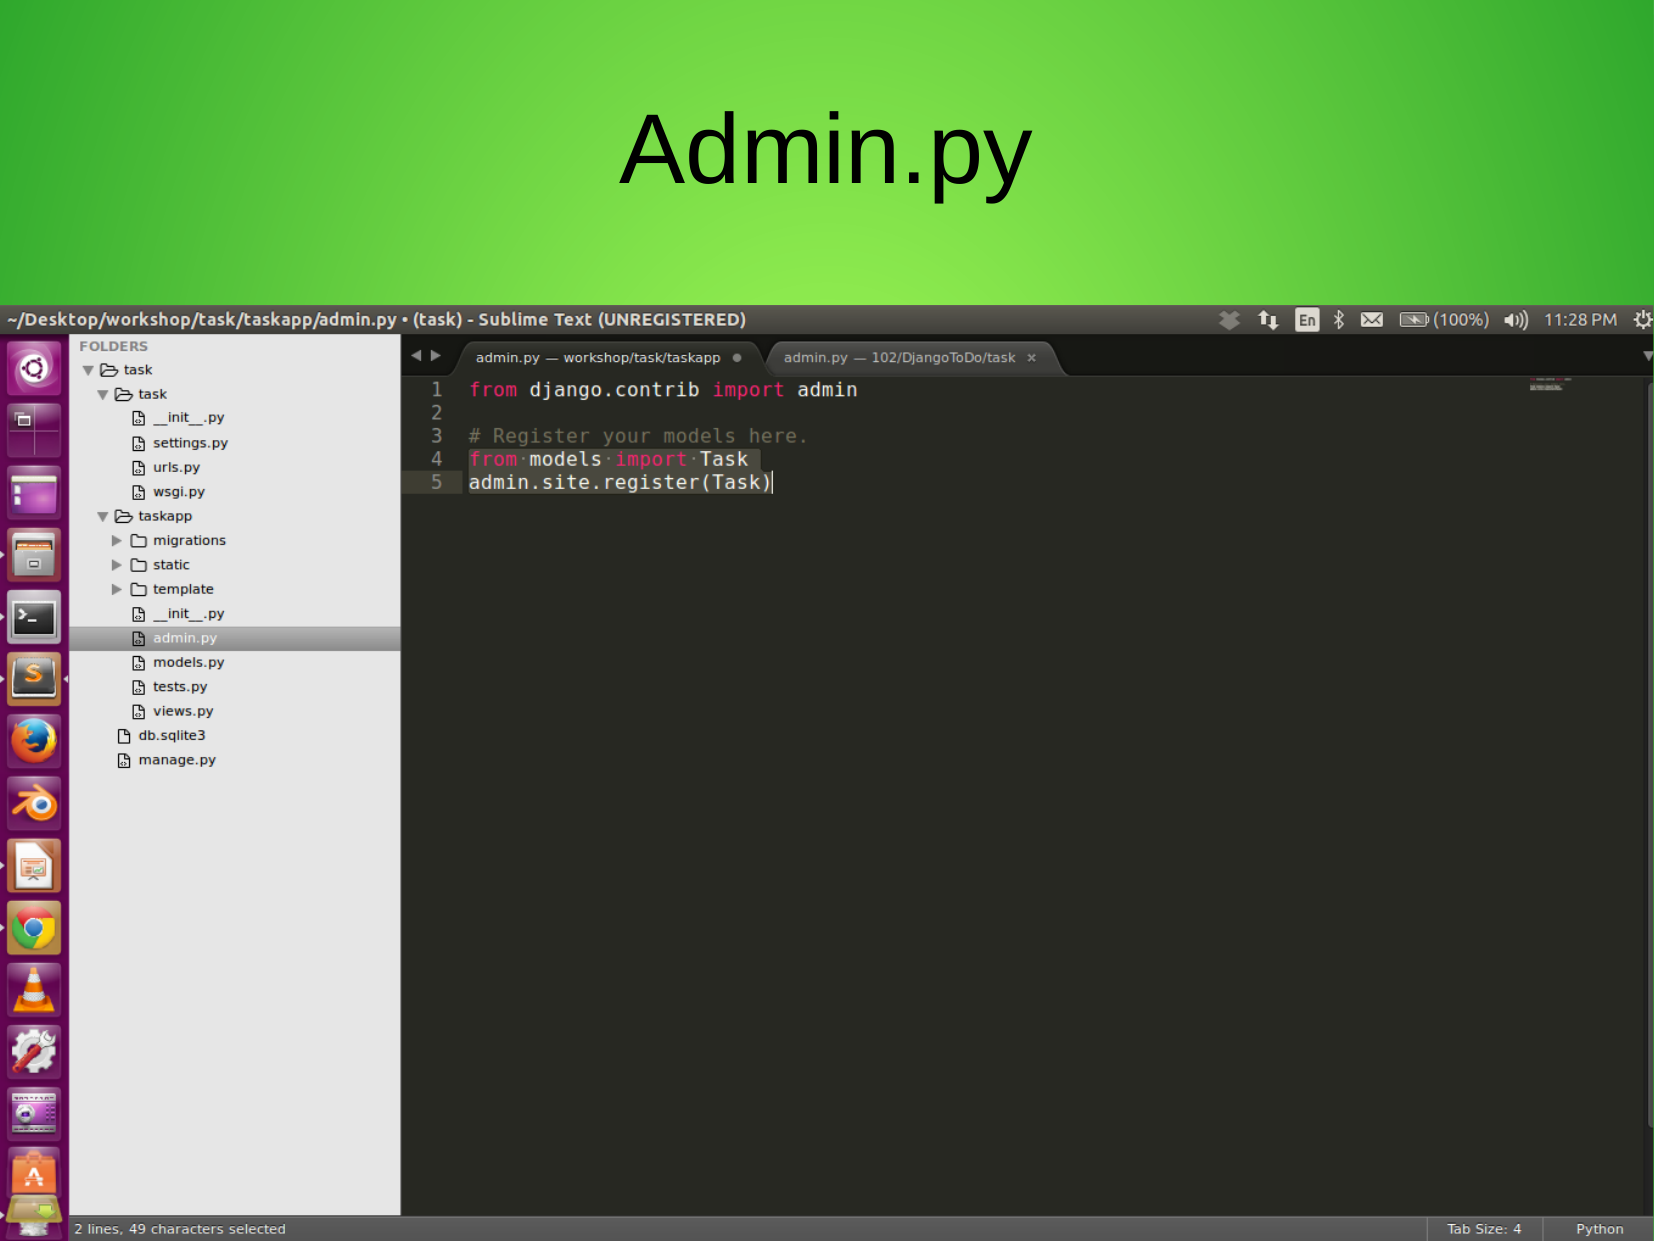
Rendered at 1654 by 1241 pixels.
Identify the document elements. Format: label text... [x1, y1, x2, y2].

picture [0, 305, 1654, 1241]
title Admin.py [82, 47, 1571, 252]
